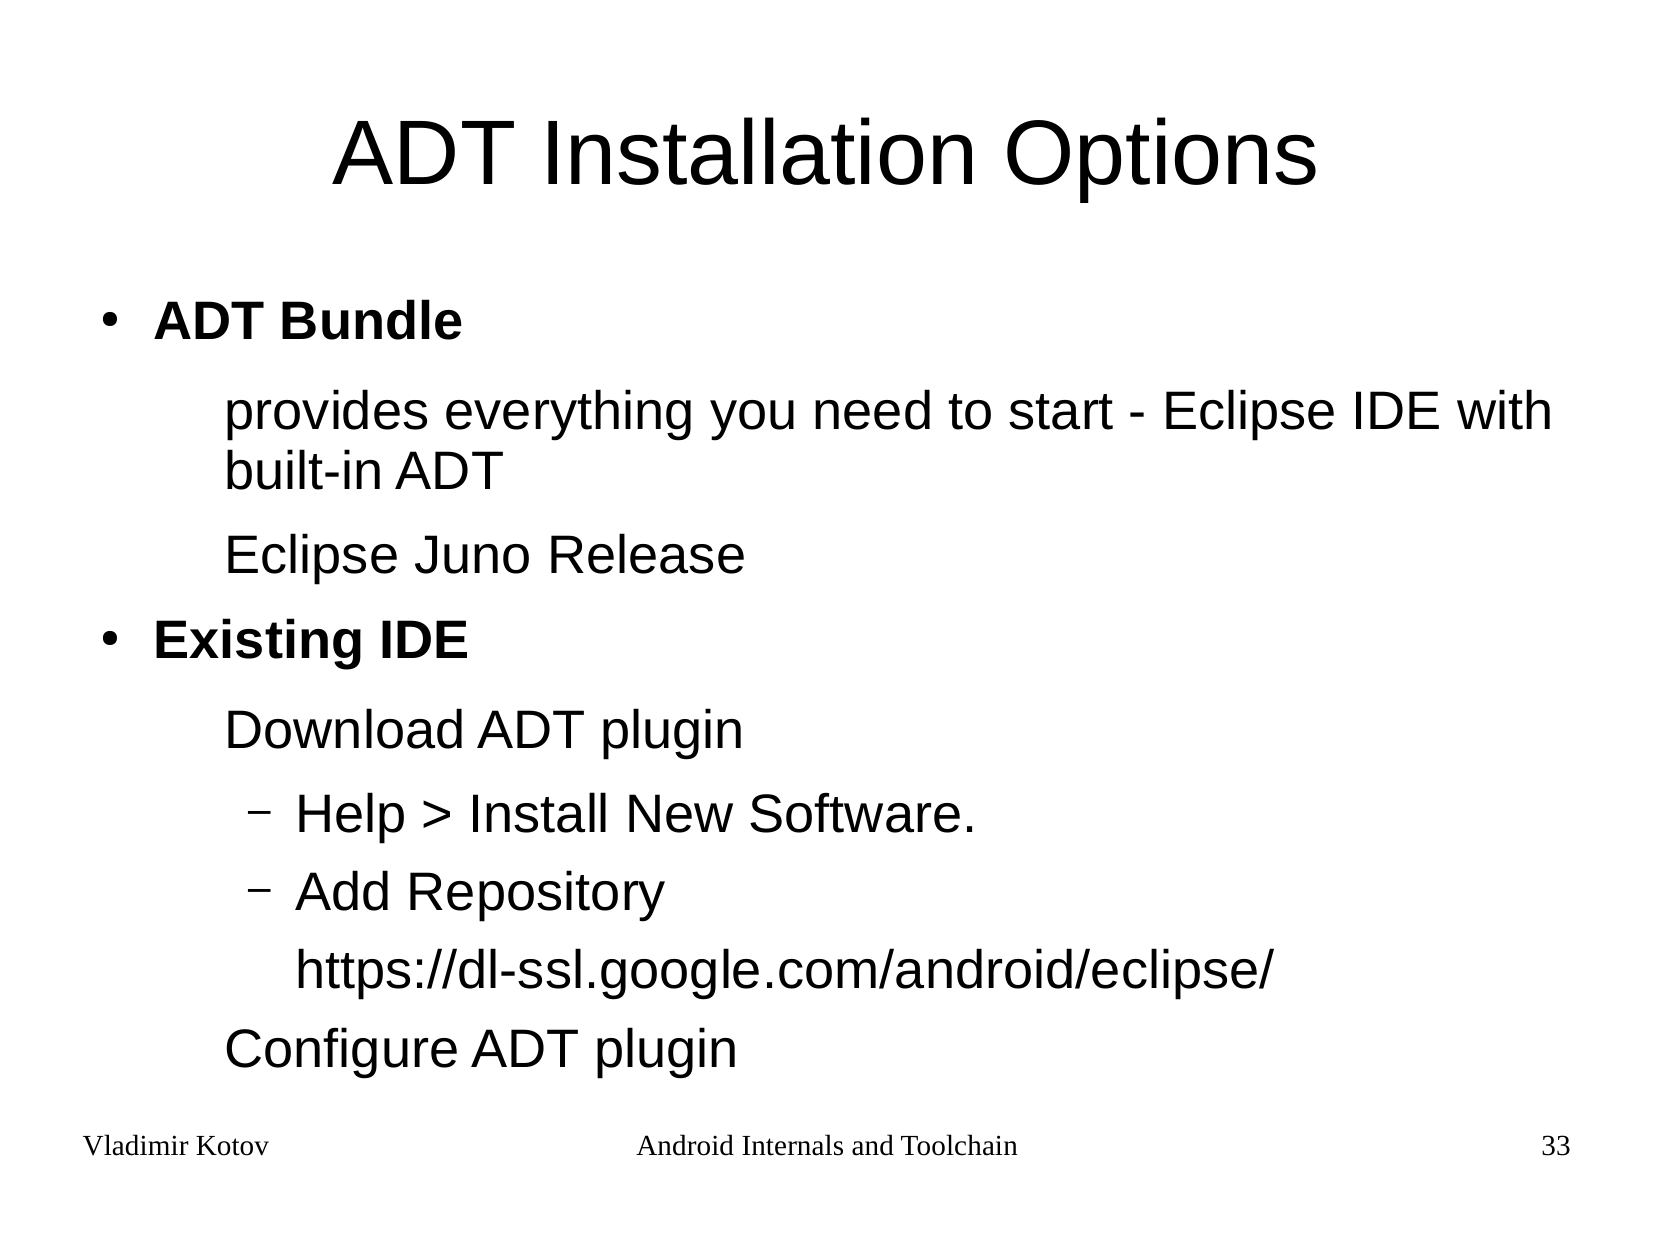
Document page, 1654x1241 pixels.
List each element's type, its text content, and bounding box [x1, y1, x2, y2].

list ADT Bundle provides everything you need to start - Eclipse IDE with built-in ADT Eclipse Juno Release Existing IDE Download ADT plugin Help > Install New Software. Add Repository https://dl-ssl.google.com/android/eclipse/ Configure ADT plugin [82, 290, 1571, 1109]
title ADT Installation Options [82, 49, 1571, 257]
